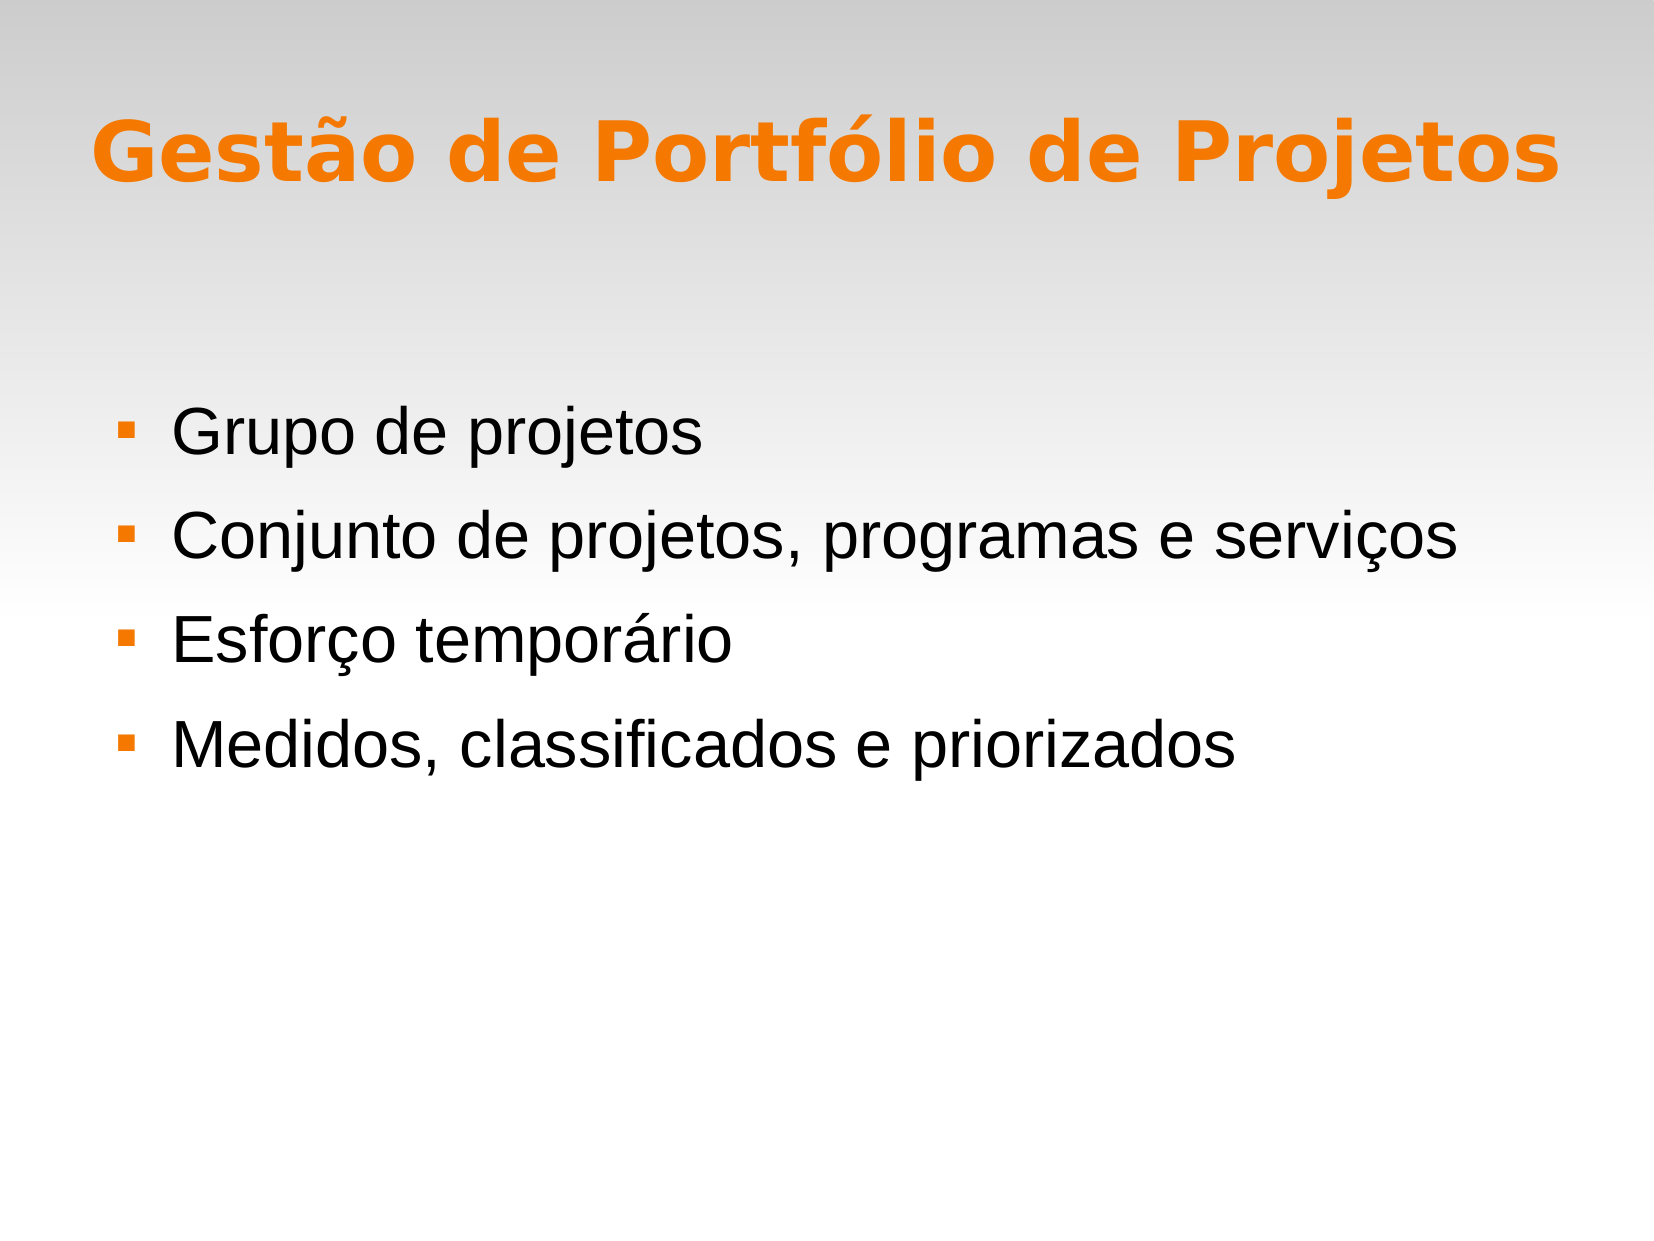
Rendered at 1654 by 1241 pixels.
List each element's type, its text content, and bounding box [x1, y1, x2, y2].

list Grupo de projetos Conjunto de projetos, programas e serviços Esforço temporário Medidos, classificados e priorizados [82, 290, 1571, 1094]
title Gestão de Portfólio de Projetos [82, 56, 1571, 250]
